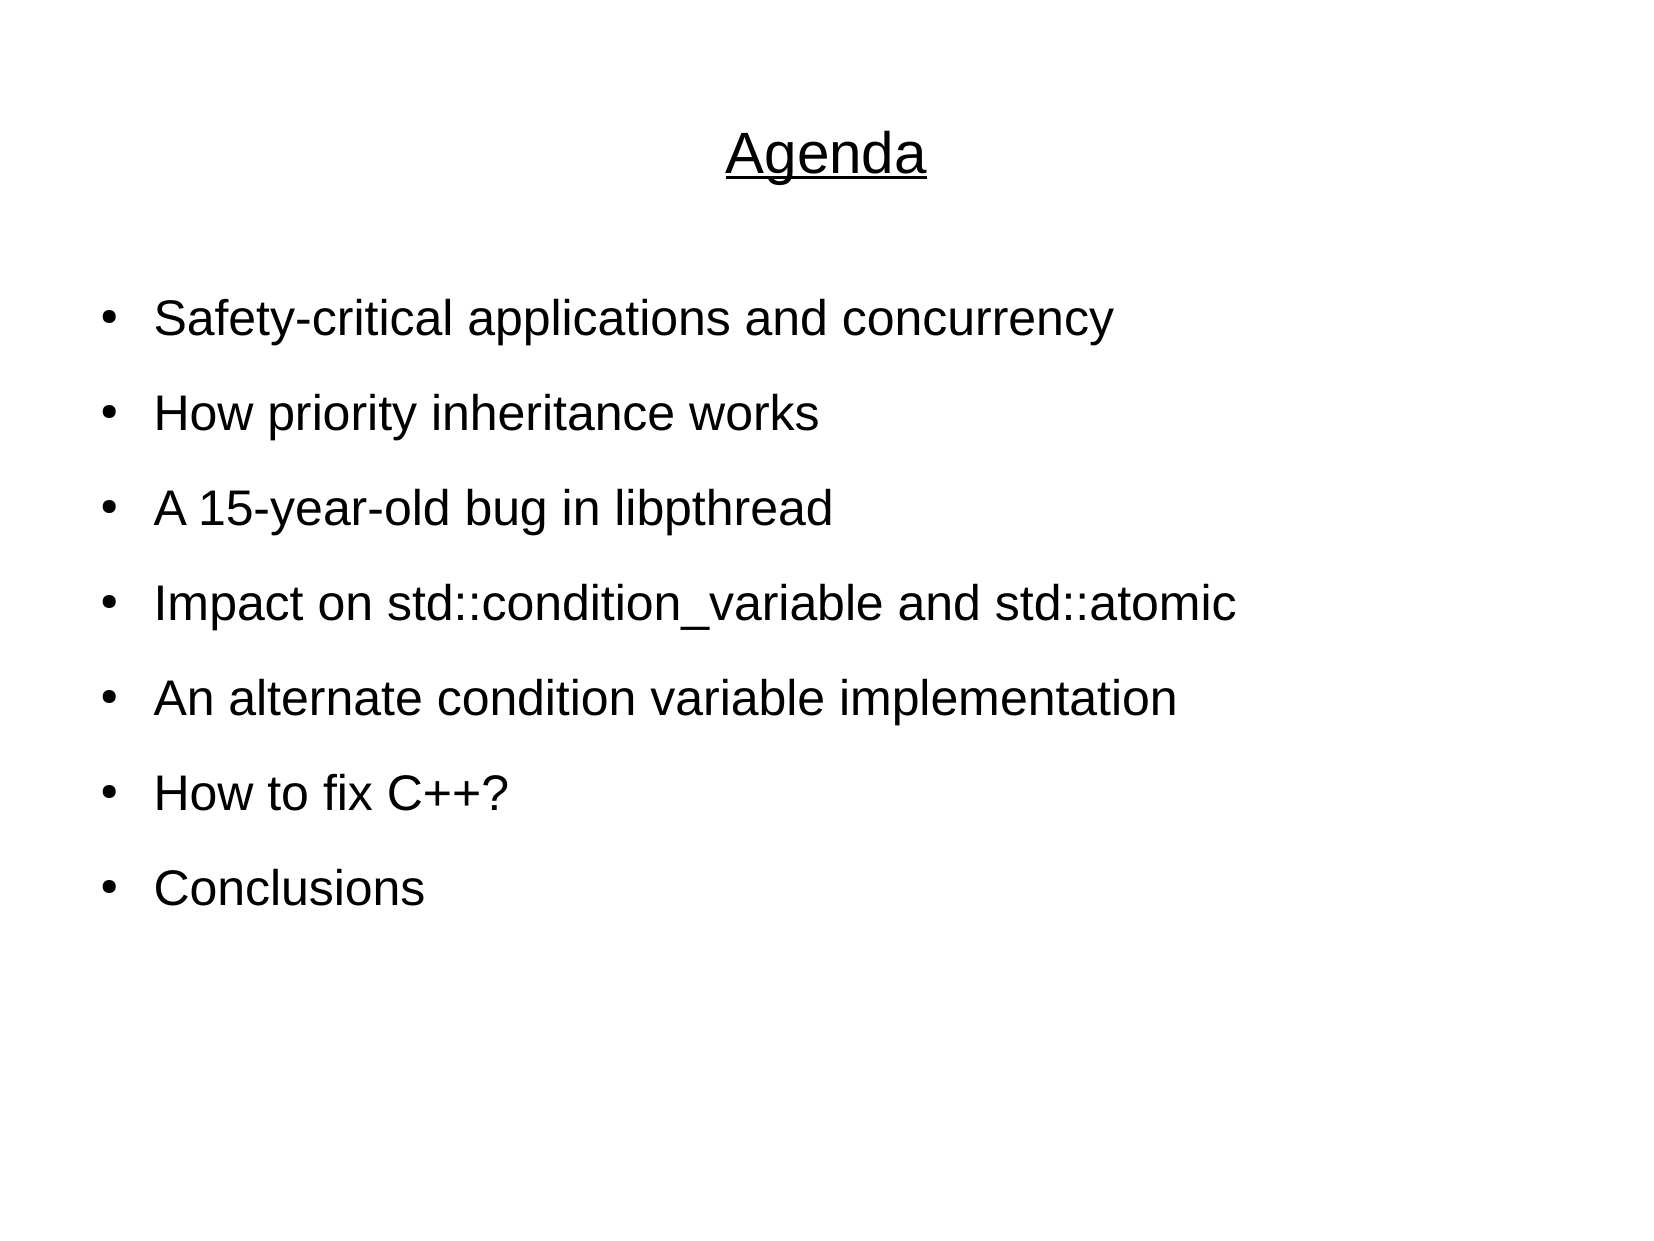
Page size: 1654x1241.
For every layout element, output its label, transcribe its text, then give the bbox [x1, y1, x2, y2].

list Safety-critical applications and concurrency How priority inheritance works A 15-year-old bug in libpthread Impact on std::condition_variable and std::atomic An alternate condition variable implementation How to fix C++? Conclusions [82, 290, 1571, 1010]
title Agenda [82, 49, 1571, 257]
